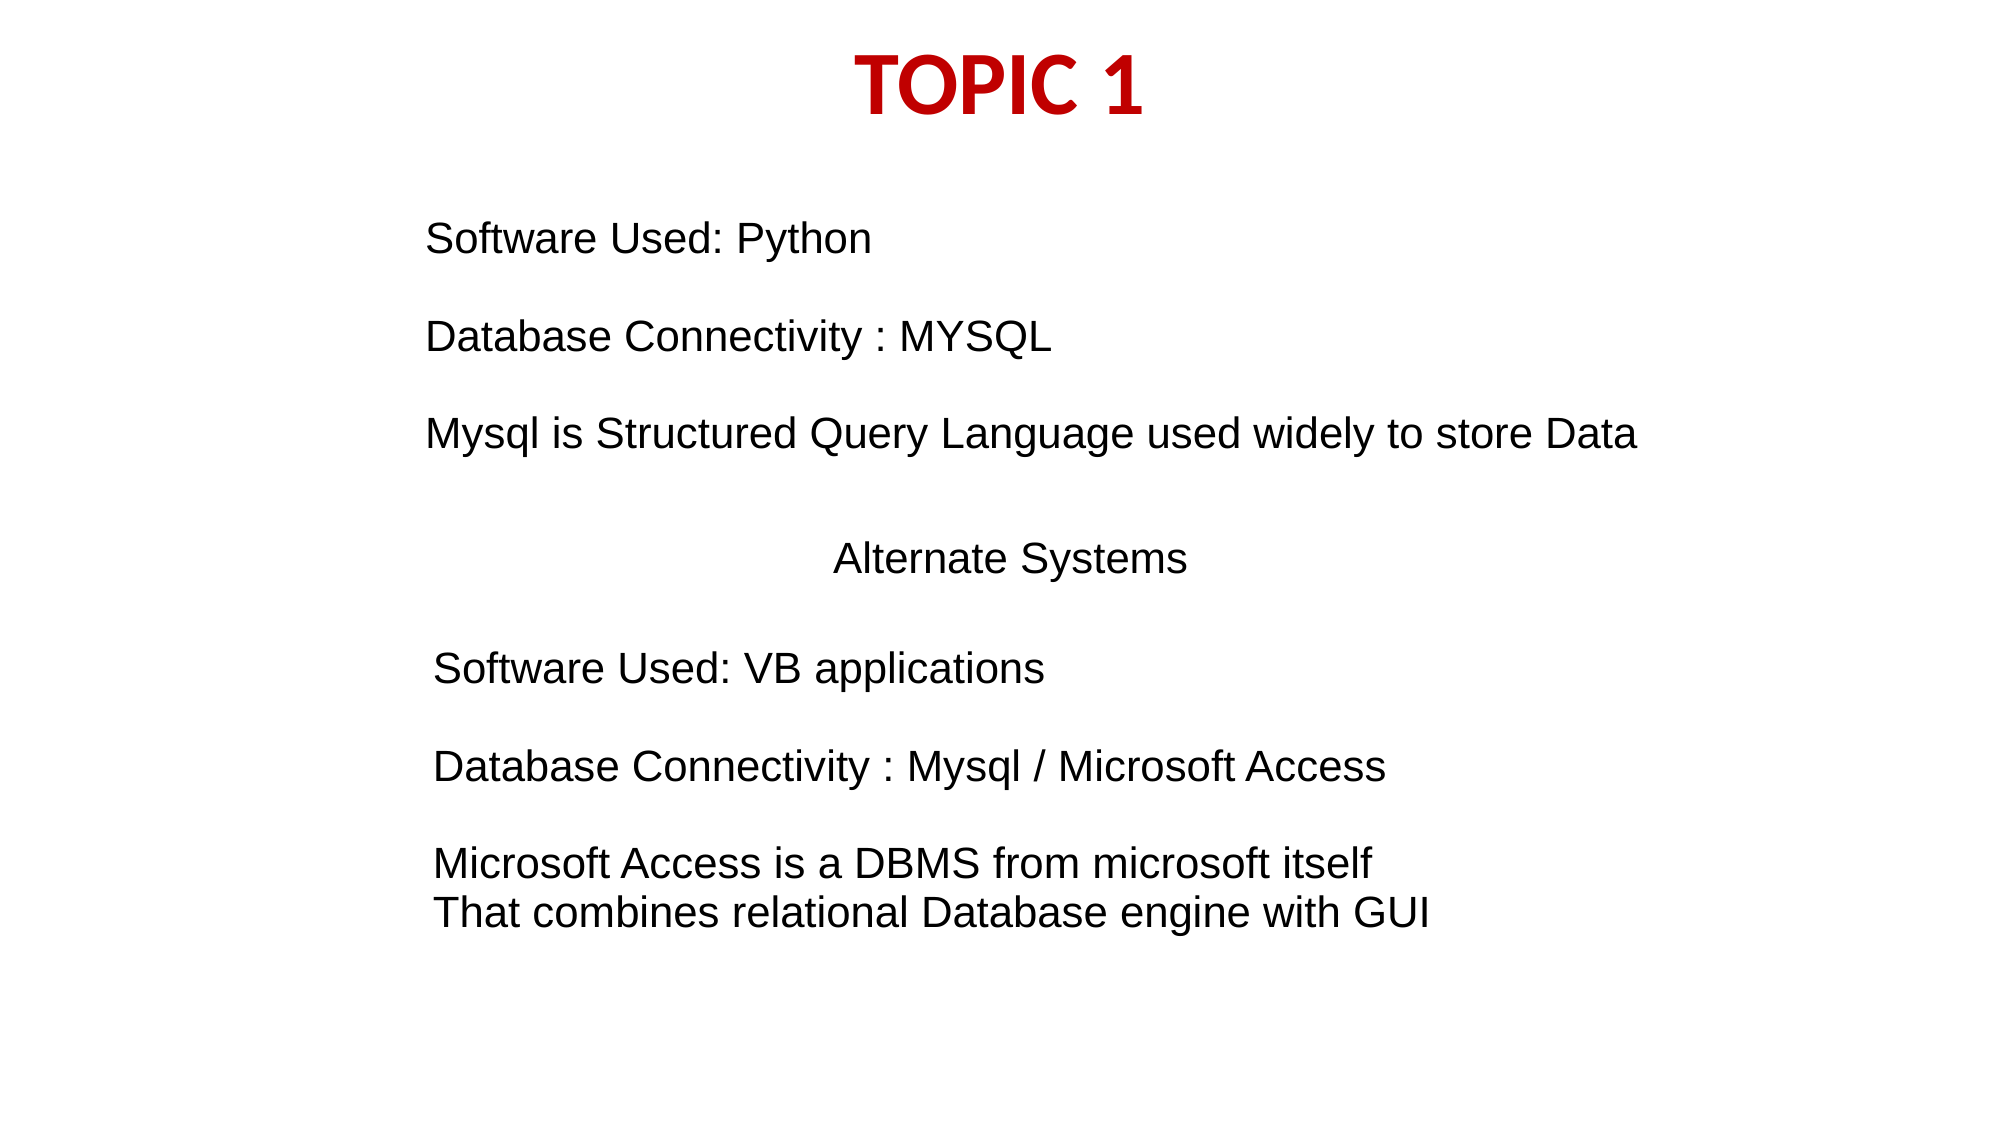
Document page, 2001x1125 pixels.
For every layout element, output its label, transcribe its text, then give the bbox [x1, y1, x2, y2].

text_box Software Used: VB applications Database Connectivity : Mysql / Microsoft Access Microsoft Access is a DBMS from microsoft itself That combines relational Database engine with GUI [418, 636, 1447, 945]
text_box Alternate Systems [818, 526, 1204, 591]
title TOPIC 1 [137, 28, 1863, 143]
text_box Software Used: Python Database Connectivity : MYSQL Mysql is Structured Query Language used widely to store Data [410, 206, 1654, 466]
